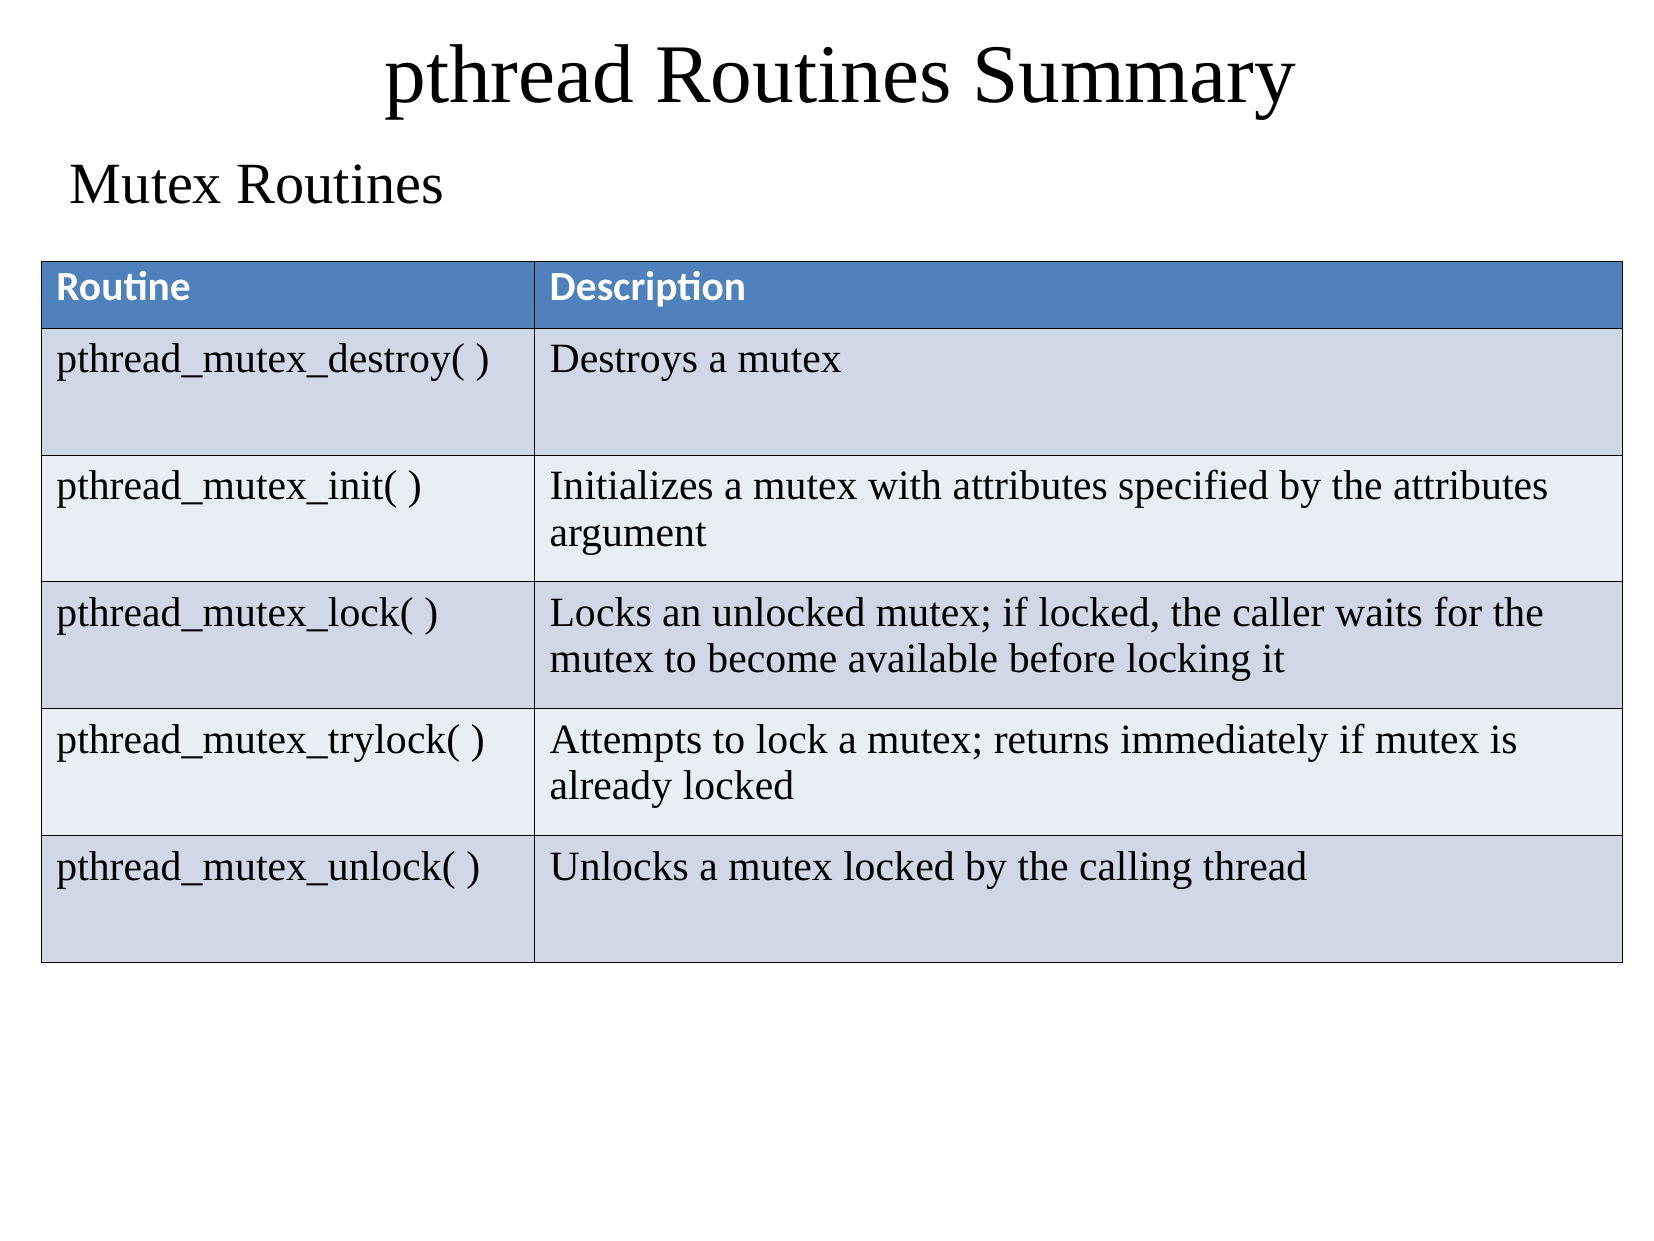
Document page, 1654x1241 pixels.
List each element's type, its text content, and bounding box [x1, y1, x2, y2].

table_cell Unlocks a mutex locked by the calling thread [535, 836, 1622, 962]
table_header Routine [42, 262, 534, 328]
table_cell pthread_mutex_init( ) [42, 456, 534, 581]
table_header Description [535, 262, 1622, 328]
table_cell pthread_mutex_lock( ) [42, 582, 534, 708]
table_cell pthread_mutex_destroy( ) [42, 329, 534, 455]
table_cell pthread_mutex_unlock( ) [42, 836, 534, 962]
table_cell Initializes a mutex with attributes specified by the attributes argument [535, 456, 1622, 581]
table_cell Locks an unlocked mutex; if locked, the caller waits for the mutex to become available before locking it [535, 582, 1622, 708]
table_cell pthread_mutex_trylock( ) [42, 709, 534, 835]
title pthread Routines Summary [96, 0, 1585, 138]
table_cell Destroys a mutex [535, 329, 1622, 455]
list Mutex Routines [55, 137, 1544, 235]
table_cell Attempts to lock a mutex; returns immediately if mutex is already locked [535, 709, 1622, 835]
